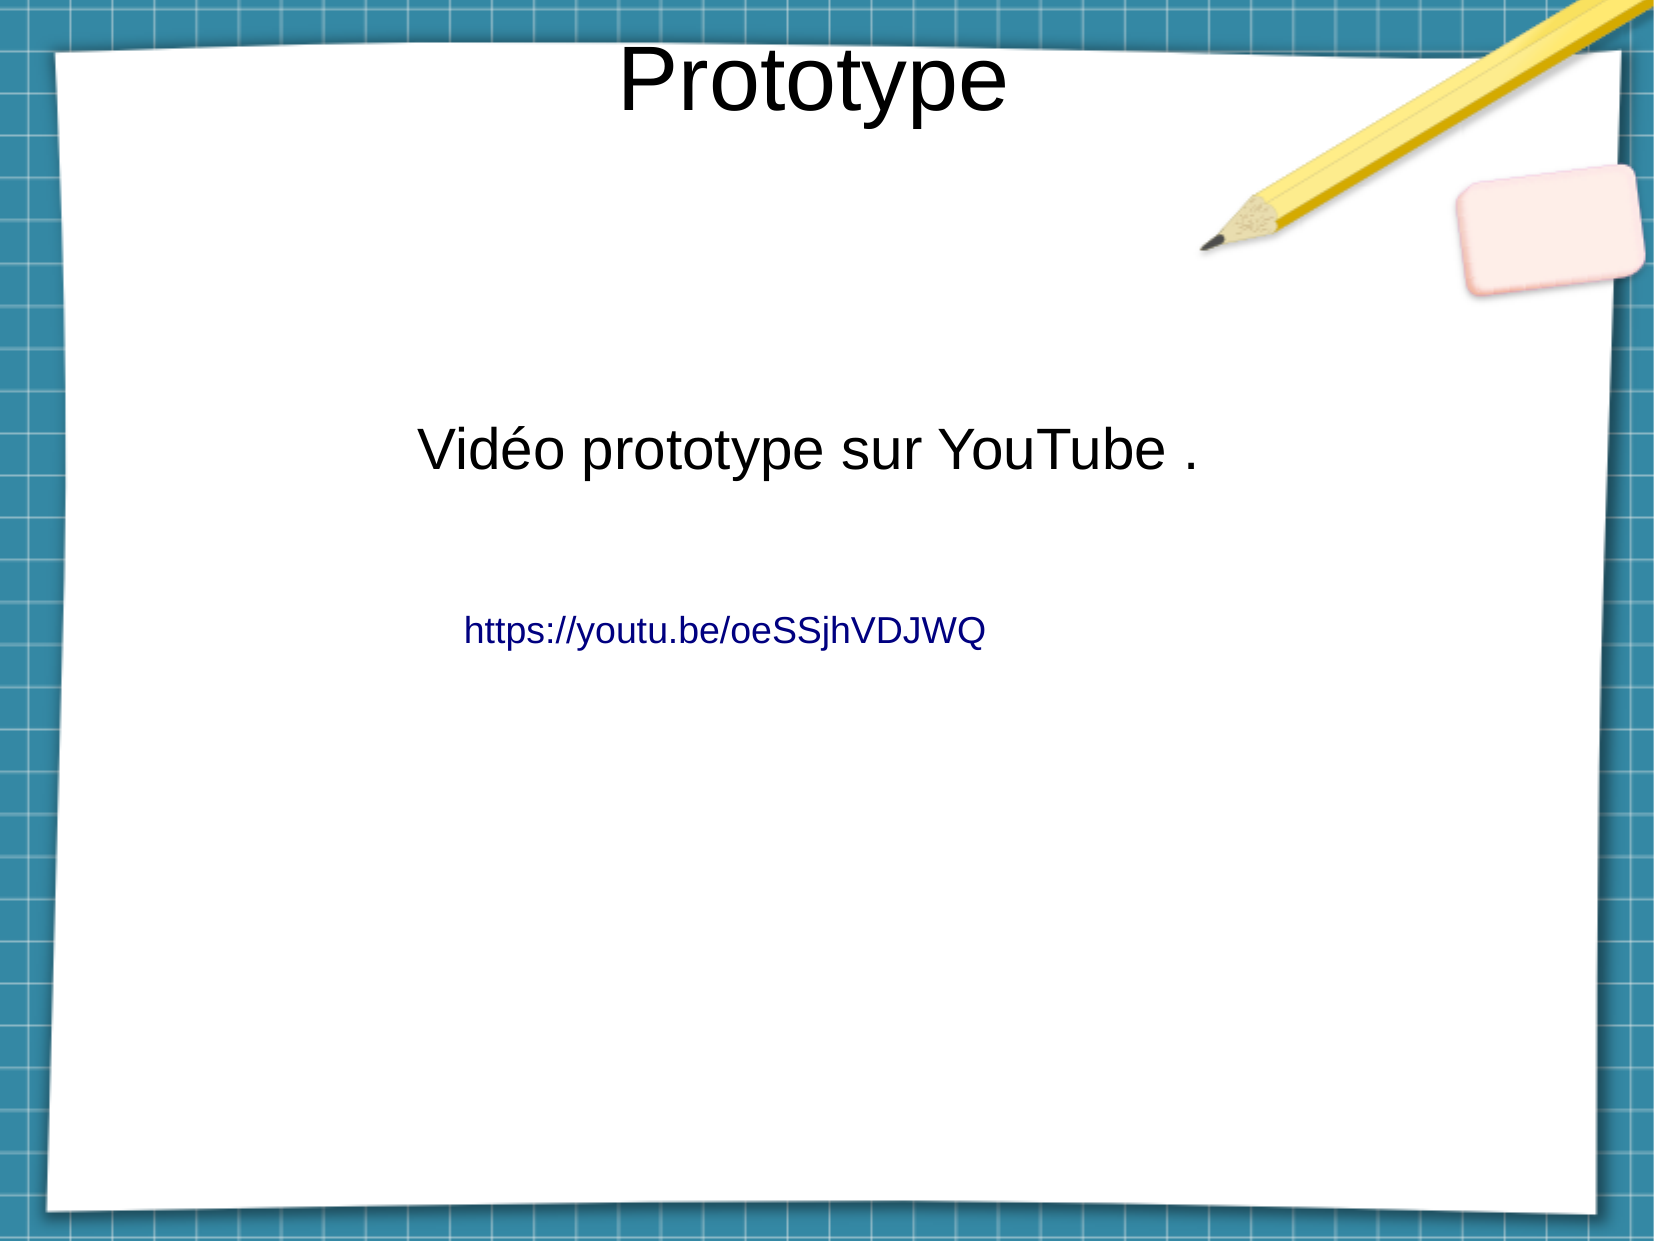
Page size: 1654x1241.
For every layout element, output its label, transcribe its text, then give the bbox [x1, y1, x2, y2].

text_box https://youtu.be/oeSSjhVDJWQ [449, 602, 1323, 786]
title Prototype [82, 27, 1571, 131]
text_box Vidéo prototype sur YouTube . [129, 283, 1382, 910]
picture [0, 0, 1654, 1241]
